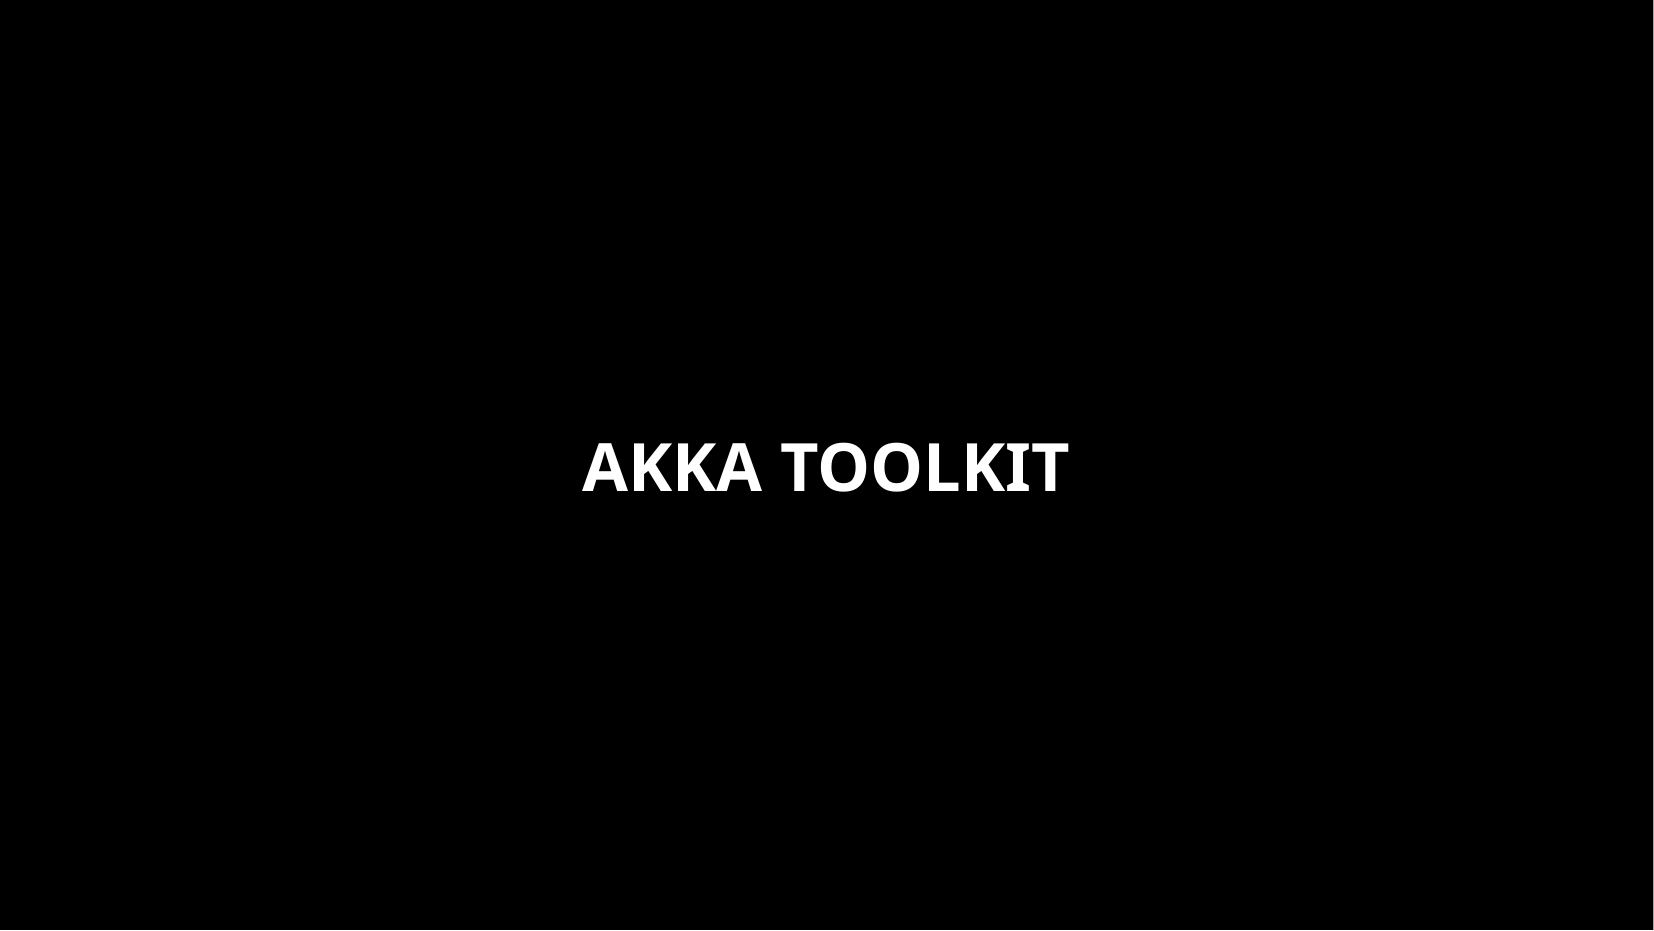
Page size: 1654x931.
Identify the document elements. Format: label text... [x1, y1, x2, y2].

title AKKA TOOLKIT [82, 387, 1571, 543]
